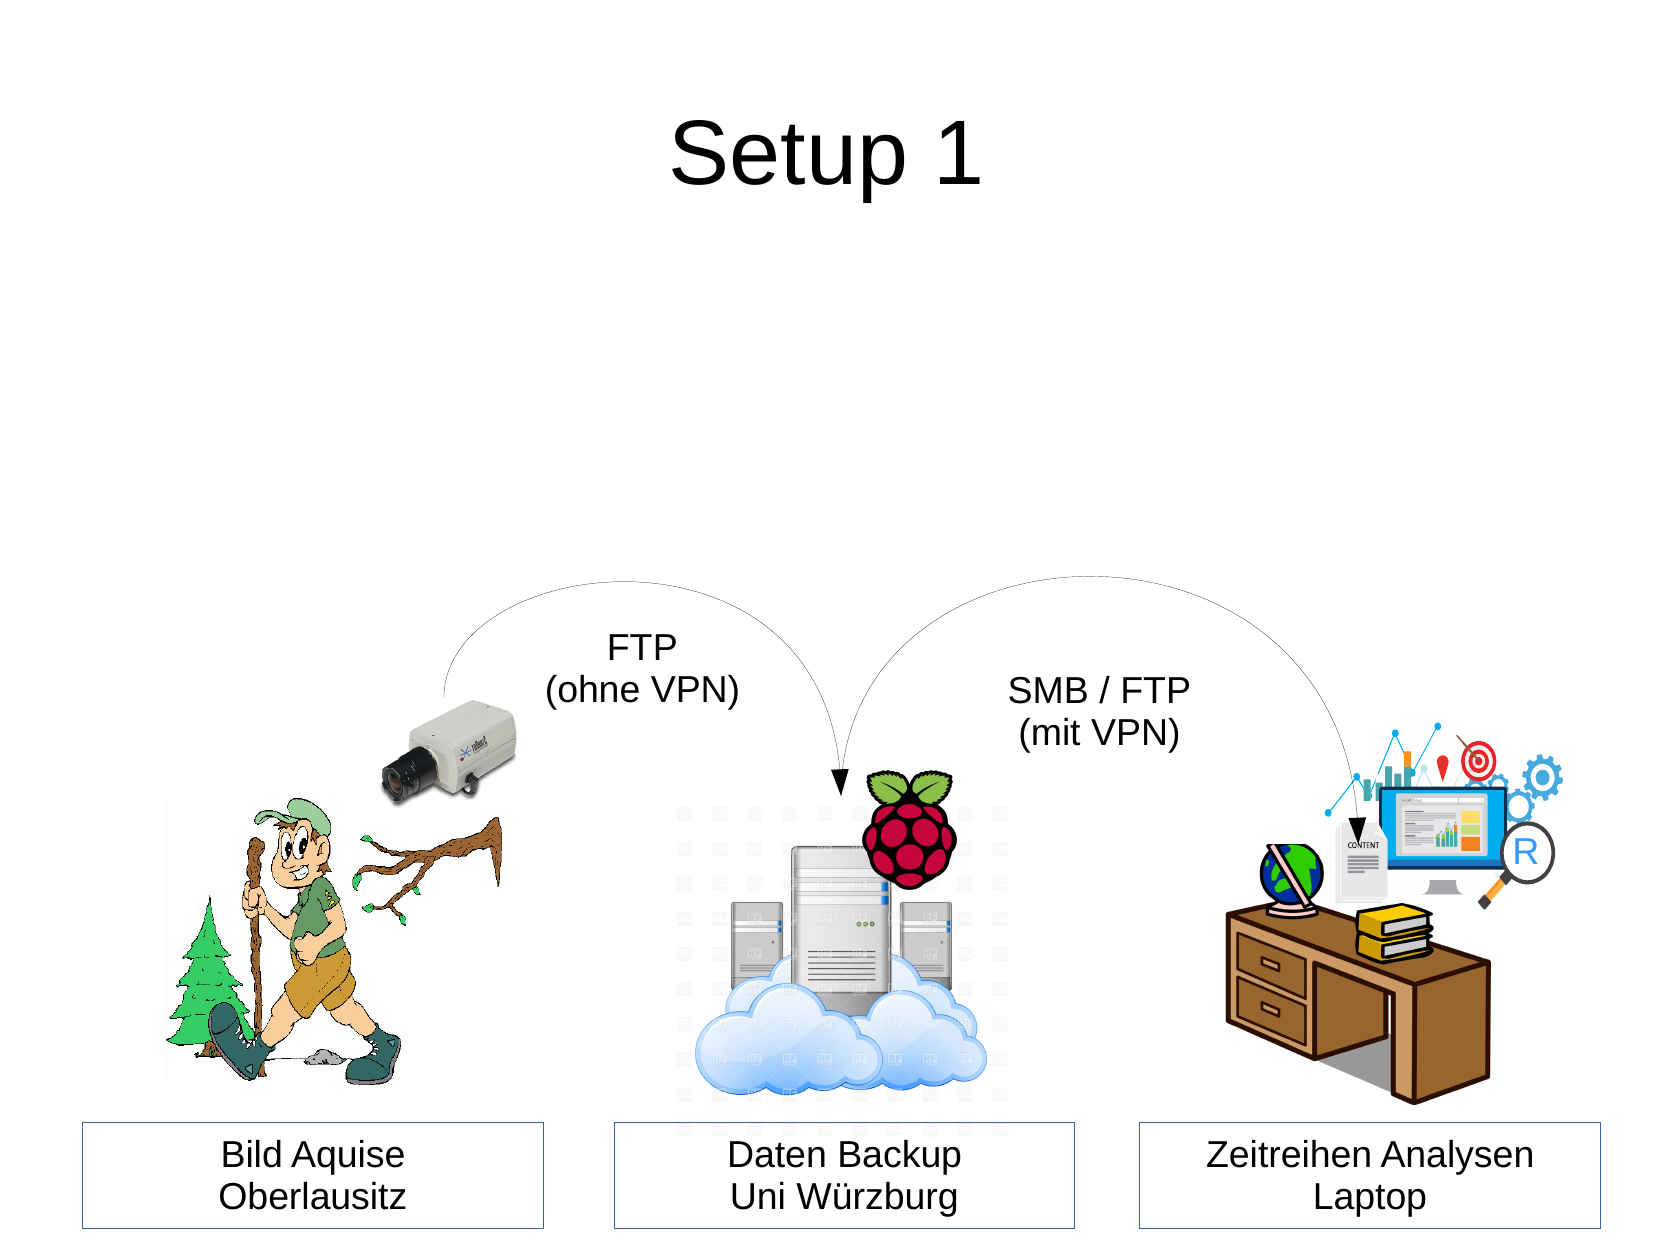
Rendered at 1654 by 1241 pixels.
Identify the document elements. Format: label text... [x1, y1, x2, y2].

title Setup 1 [82, 49, 1571, 257]
text_box R [1504, 827, 1547, 876]
picture [667, 770, 1015, 1122]
text_box Daten Backup Uni Würzburg [614, 1122, 1075, 1229]
text_box Bild Aquise Oberlausitz [82, 1122, 544, 1229]
text_box Zeitreihen Analysen Laptop [1139, 1122, 1601, 1229]
picture [165, 698, 522, 1085]
picture [1216, 722, 1591, 1105]
